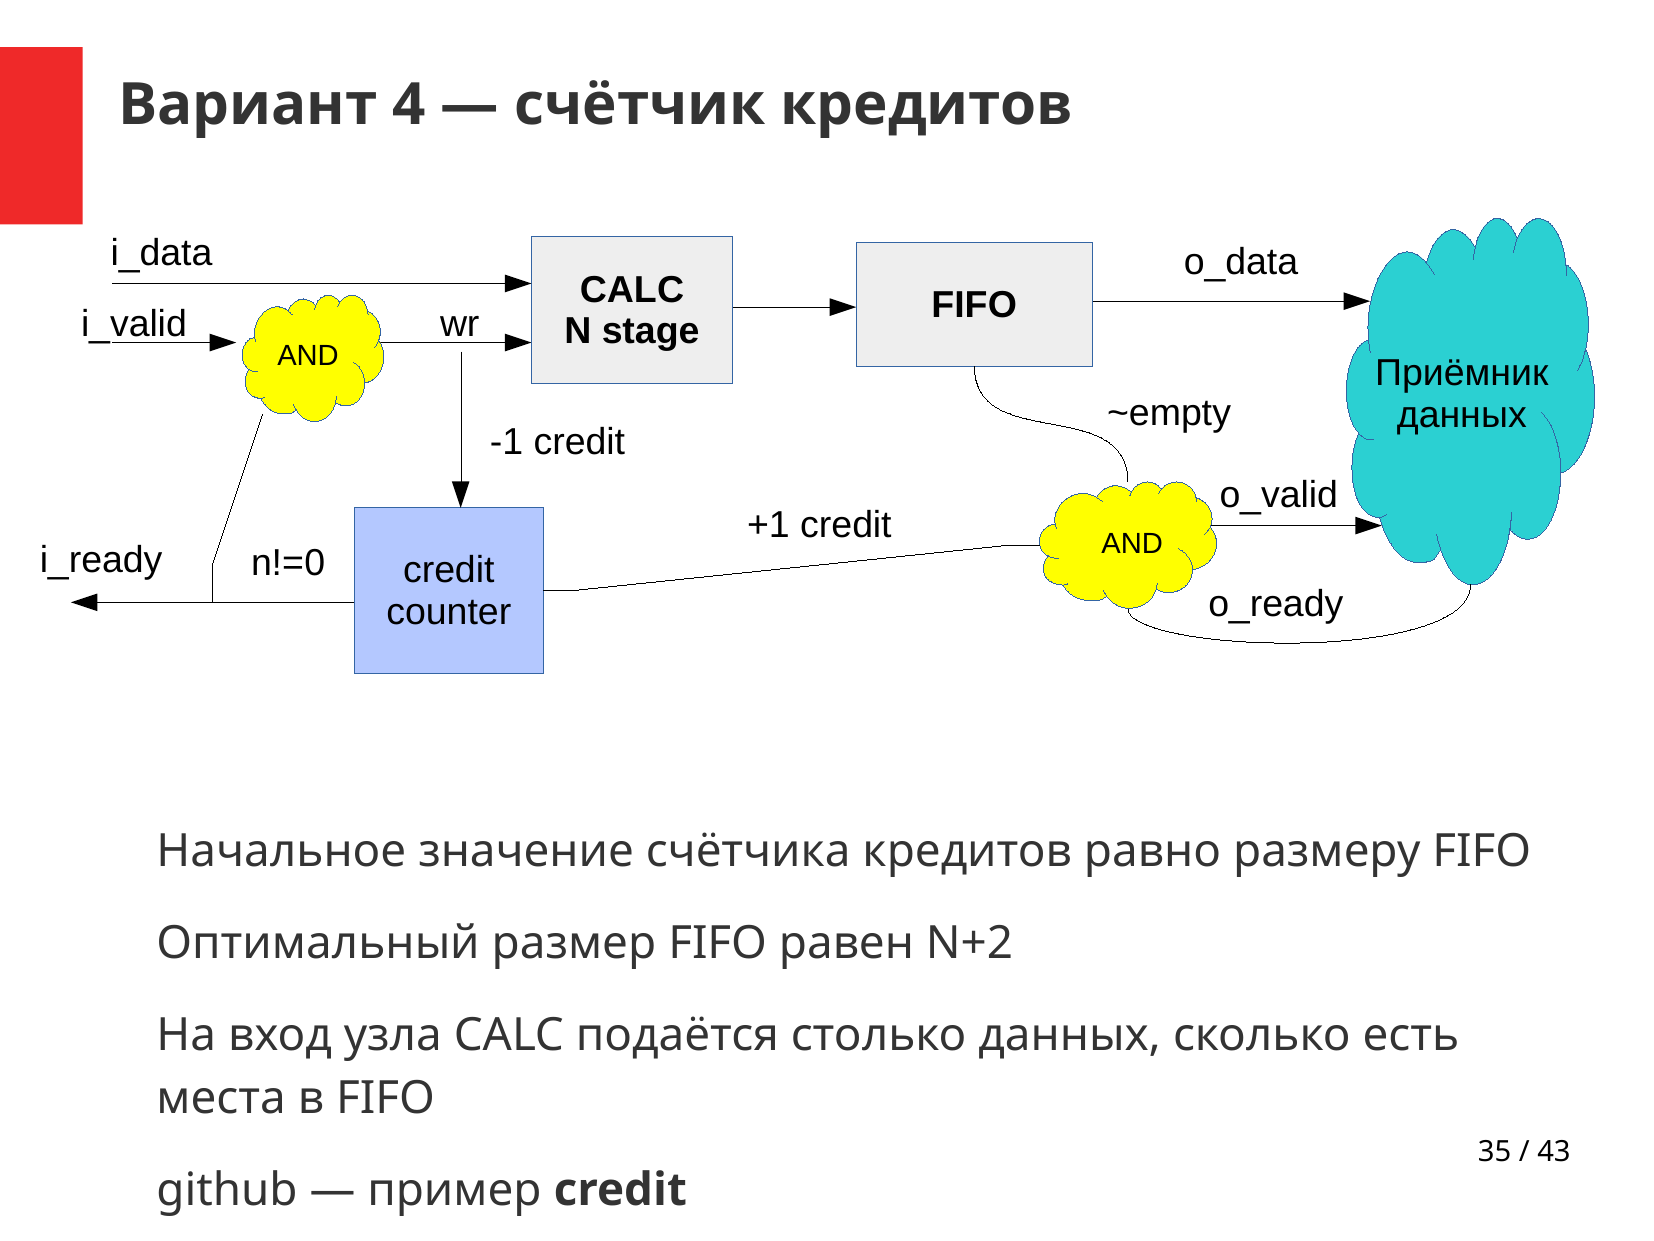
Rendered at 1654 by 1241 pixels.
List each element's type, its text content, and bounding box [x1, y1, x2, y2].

text_box o_data [1169, 233, 1323, 290]
text_box wr [425, 295, 532, 352]
list Начальное значение счётчика кредитов равно размеру FIFO Оптимальный размер FIFO равен N+2 На вход узла CALC подаётся столько данных, сколько есть места в FIFO github — пример credit [85, 817, 1598, 1137]
text_box i_data [95, 224, 249, 281]
text_box o_ready [1193, 575, 1359, 632]
text_box i_valid [66, 294, 219, 352]
text_box ~empty [1092, 383, 1247, 441]
text_box [1039, 481, 1217, 609]
text_box FIFO [856, 242, 1093, 367]
text_box Приёмник данных [1346, 218, 1595, 585]
text_box -1 credit [475, 413, 641, 470]
title Вариант 4 — счётчик кредитов [118, 49, 1571, 154]
text_box credit counter [354, 507, 544, 674]
text_box n!=0 [236, 534, 340, 591]
text_box i_ready [25, 531, 178, 588]
text_box +1 credit [732, 496, 907, 553]
text_box o_valid [1204, 466, 1353, 523]
text_box AND [242, 295, 384, 422]
text_box AND [1086, 519, 1178, 567]
text_box CALC N stage [531, 236, 733, 384]
